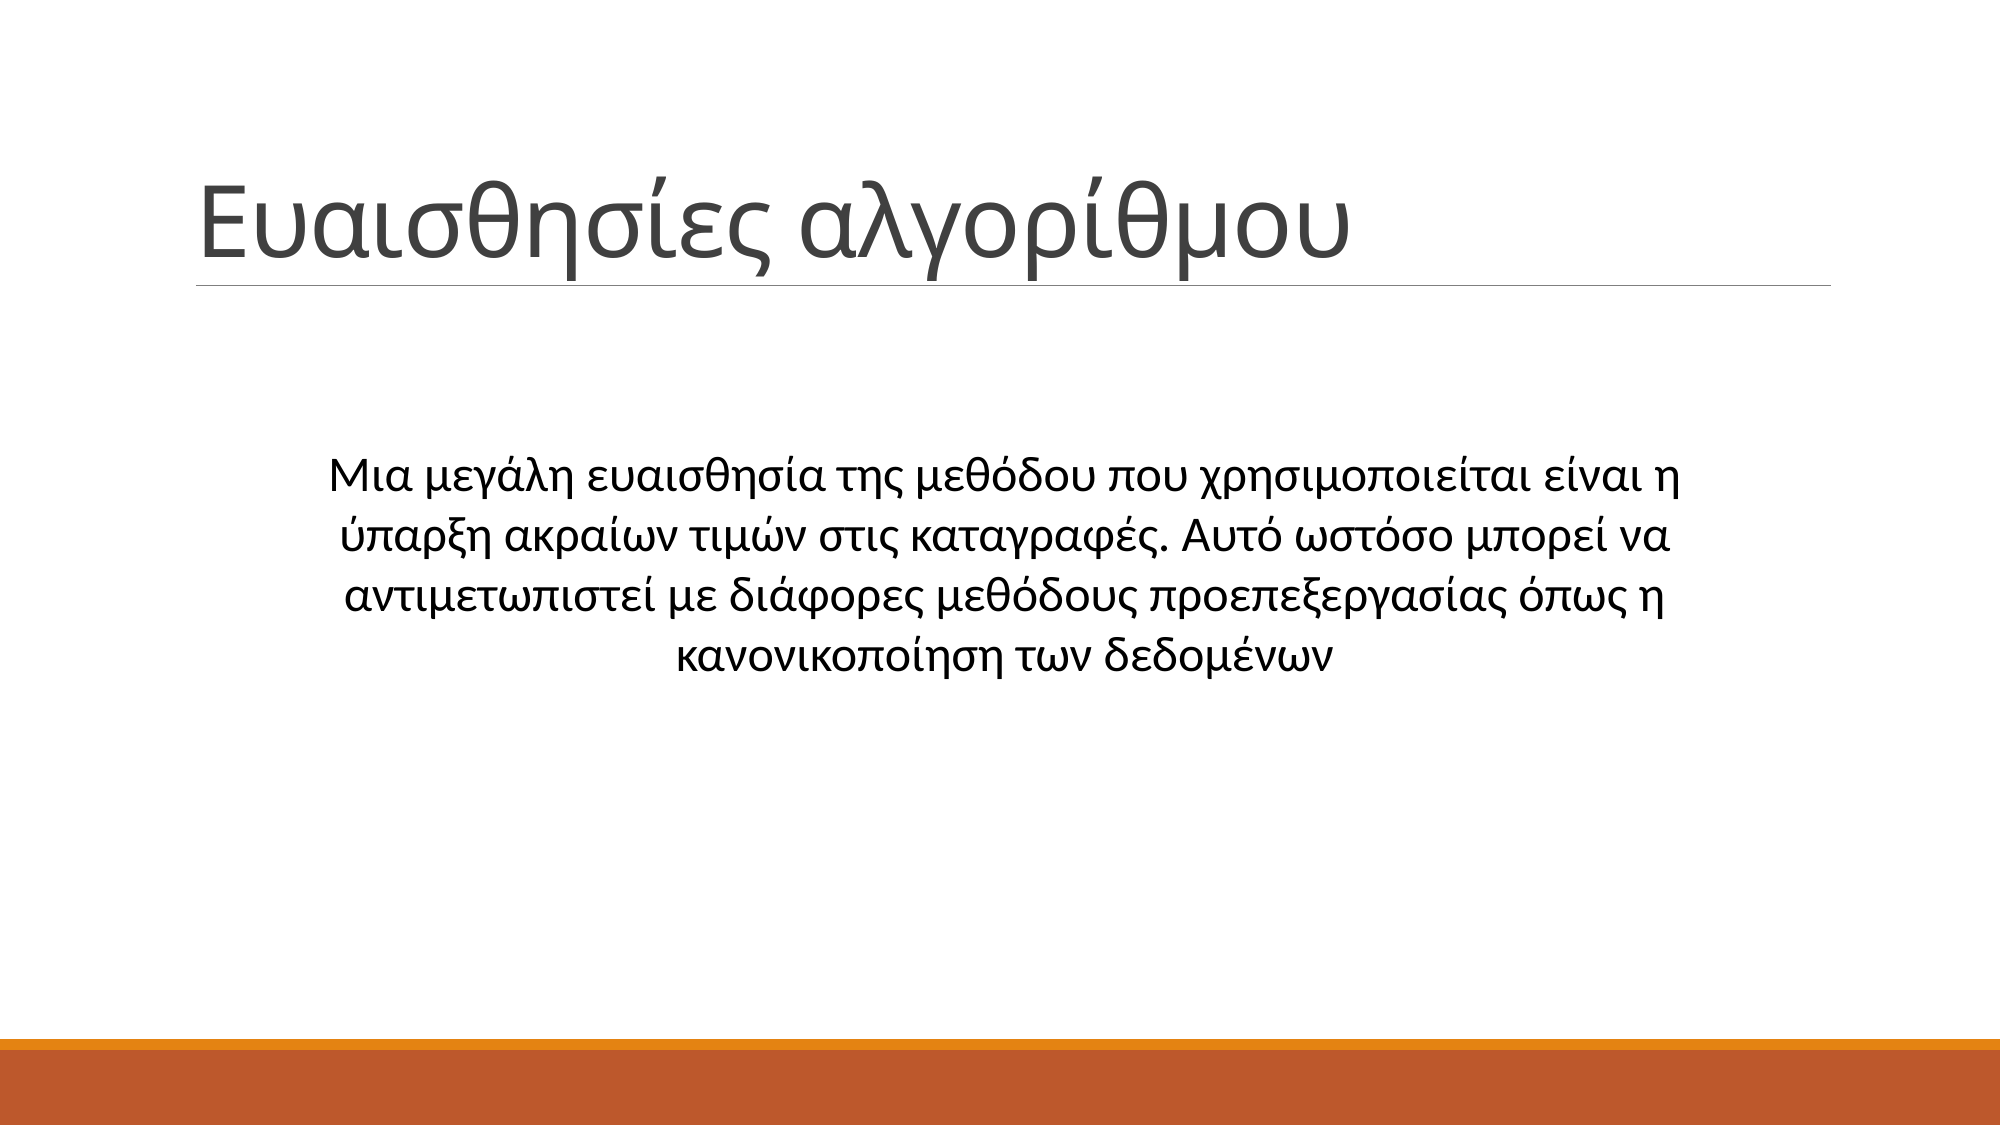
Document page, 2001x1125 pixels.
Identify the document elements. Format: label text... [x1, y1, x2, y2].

title Ευαισθησίες αλγορίθμου [180, 47, 1831, 286]
text_box Μια μεγάλη ευαισθησία της μεθόδου που χρησιμοποιείται είναι η ύπαρξη ακραίων τιμών στις καταγραφές. Αυτό ωστόσο μπορεί να αντιμετωπιστεί με διάφορες μεθόδους προεπεξεργασίας όπως η κανονικοποίηση των δεδομένων [246, 433, 1764, 692]
